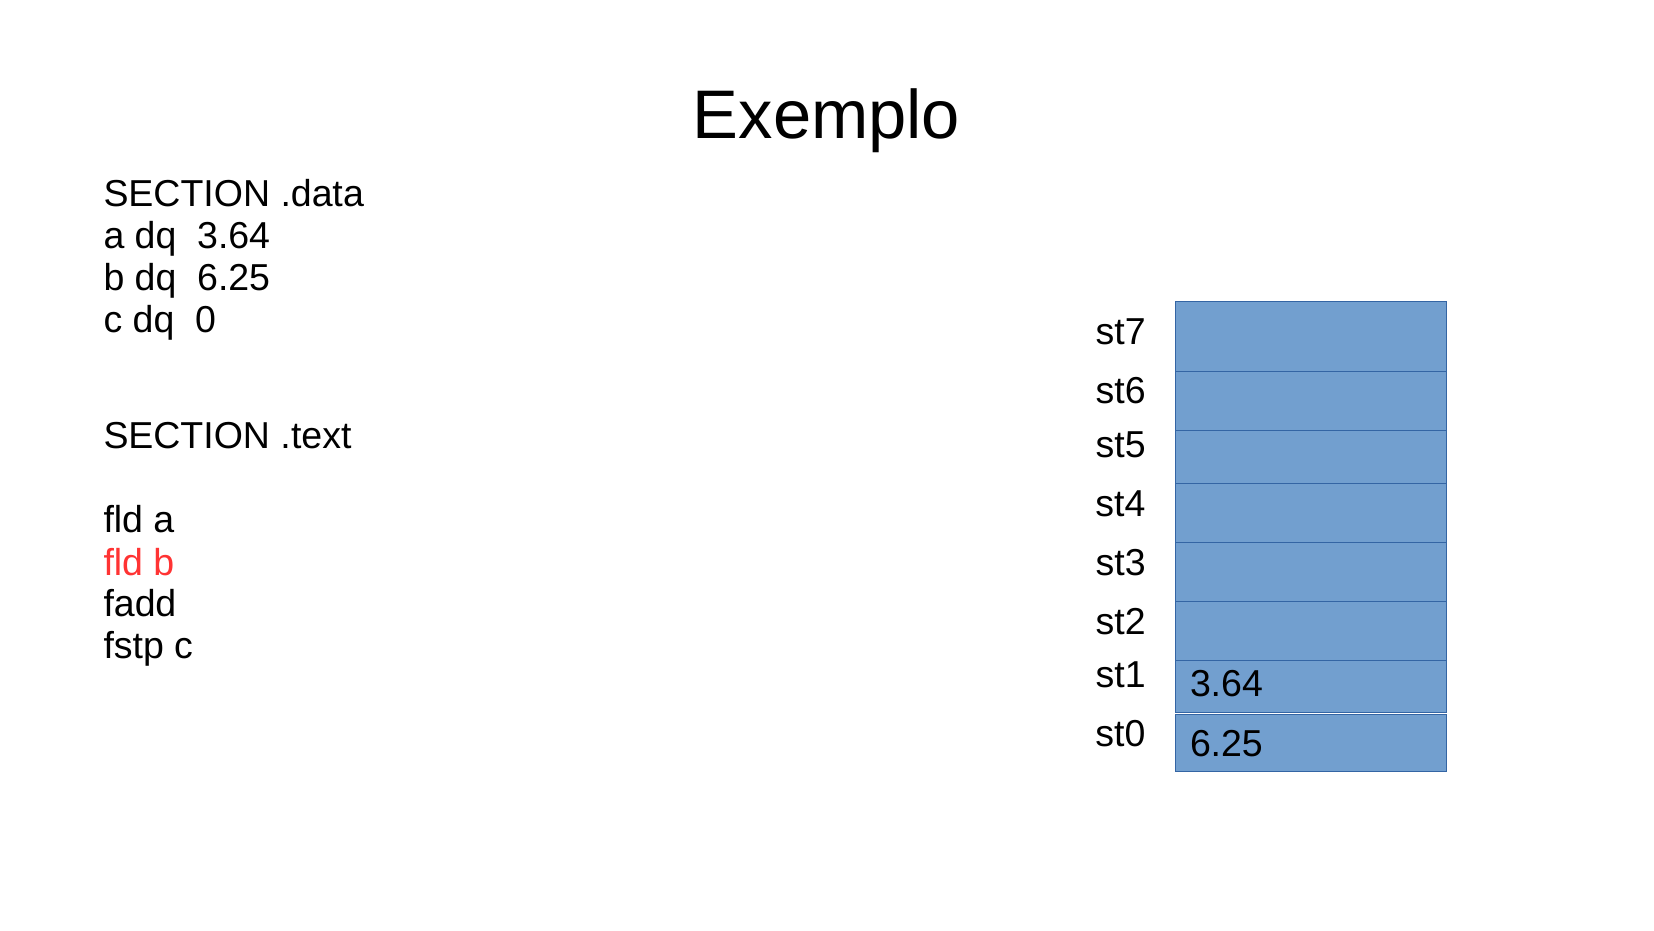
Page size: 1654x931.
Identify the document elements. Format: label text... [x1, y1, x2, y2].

text_box st7 [1080, 303, 1161, 361]
text_box st0 [1080, 705, 1161, 762]
text_box 3.64 [1175, 661, 1447, 713]
text_box [1033, 301, 1506, 661]
text_box st3 [1080, 533, 1161, 591]
text_box SECTION .text fld a fld b fadd fstp c [88, 407, 367, 675]
text_box 6.25 [1175, 714, 1447, 772]
text_box st4 [1080, 474, 1161, 532]
text_box SECTION .data a dq 3.64 b dq 6.25 c dq 0 [88, 165, 379, 349]
text_box st2 [1080, 592, 1161, 650]
text_box st5 [1080, 420, 1161, 473]
text_box st1 [1080, 650, 1161, 703]
title Exemplo [82, 37, 1571, 193]
text_box st6 [1080, 362, 1161, 420]
